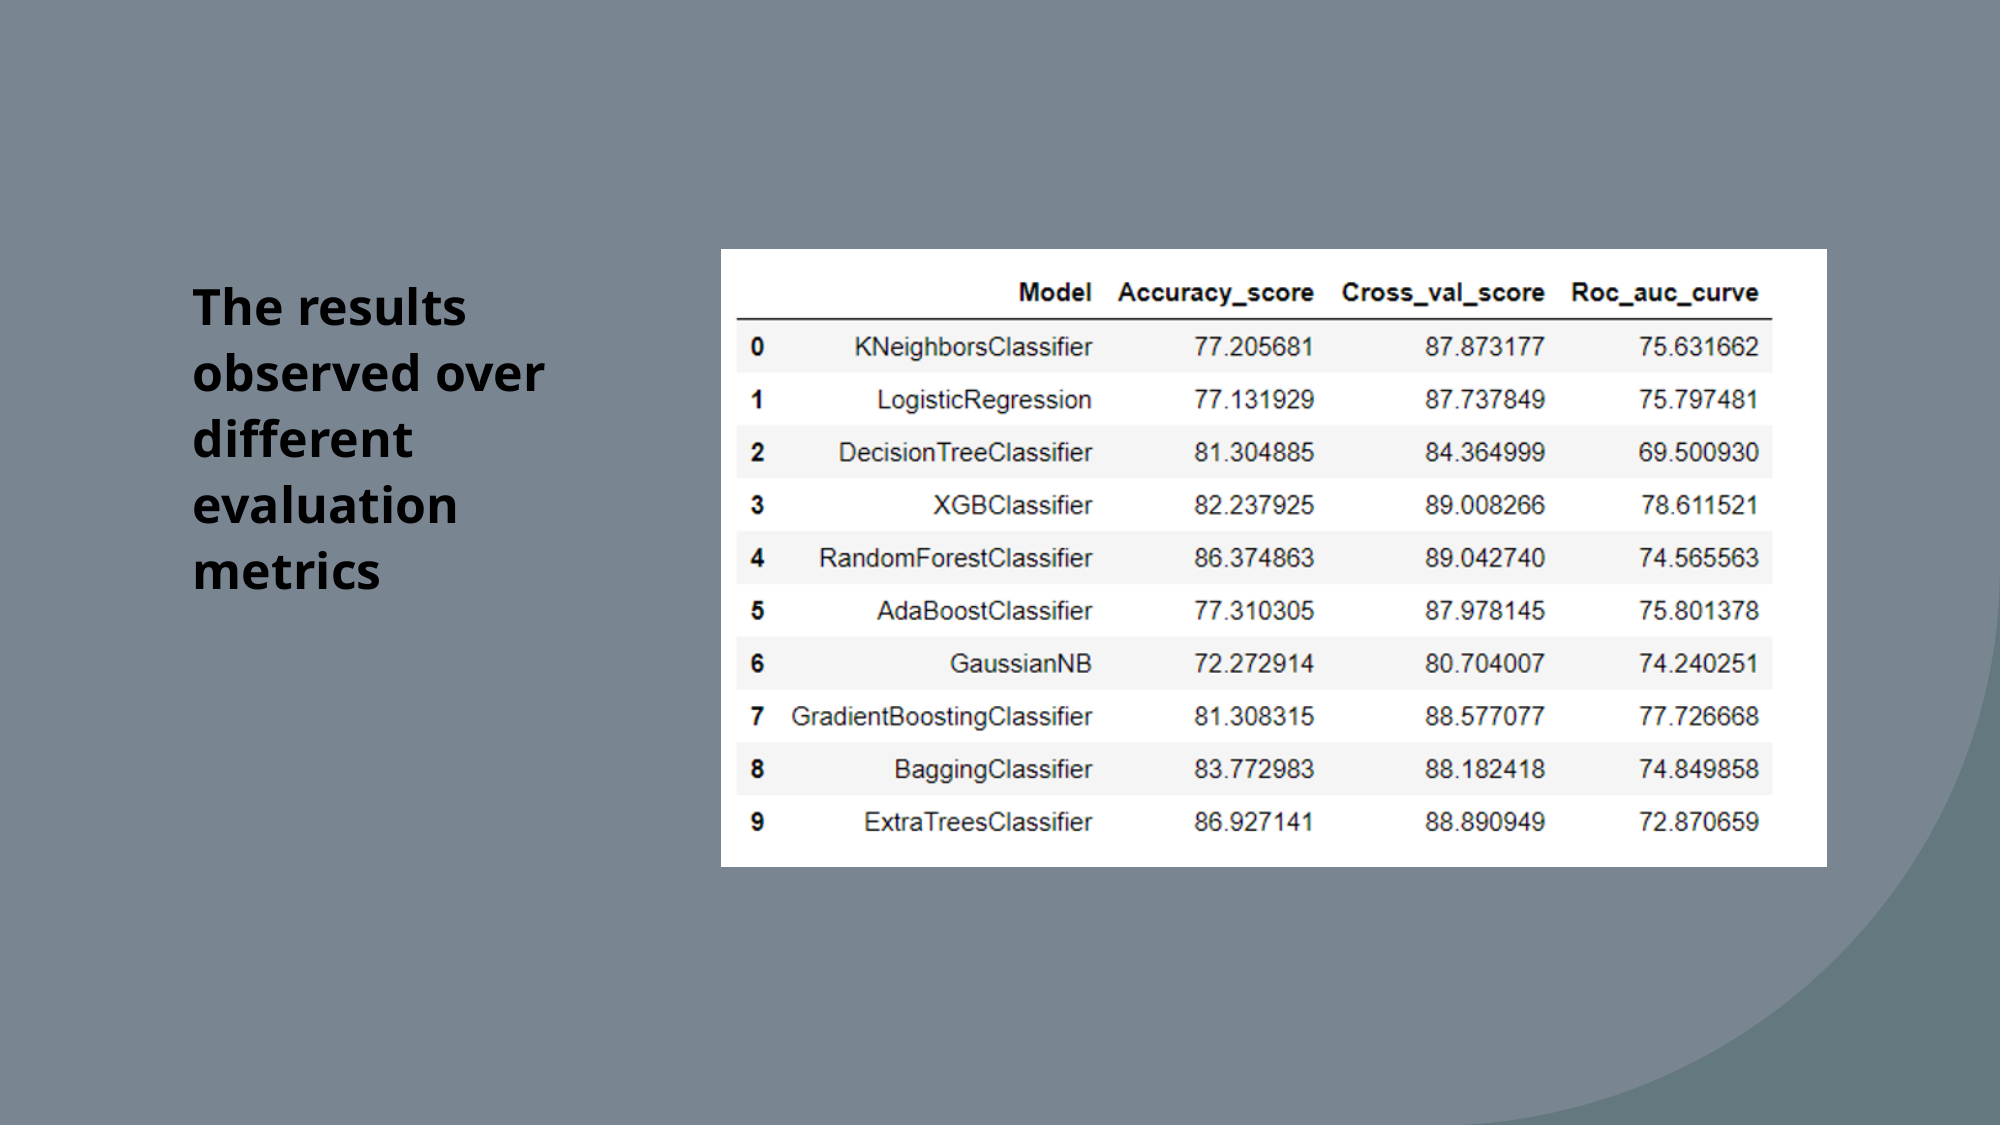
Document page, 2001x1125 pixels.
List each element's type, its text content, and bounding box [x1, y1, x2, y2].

title The results observed over different evaluation metrics [177, 262, 610, 781]
picture [721, 249, 1827, 867]
text_box [0, 0, 2000, 1125]
